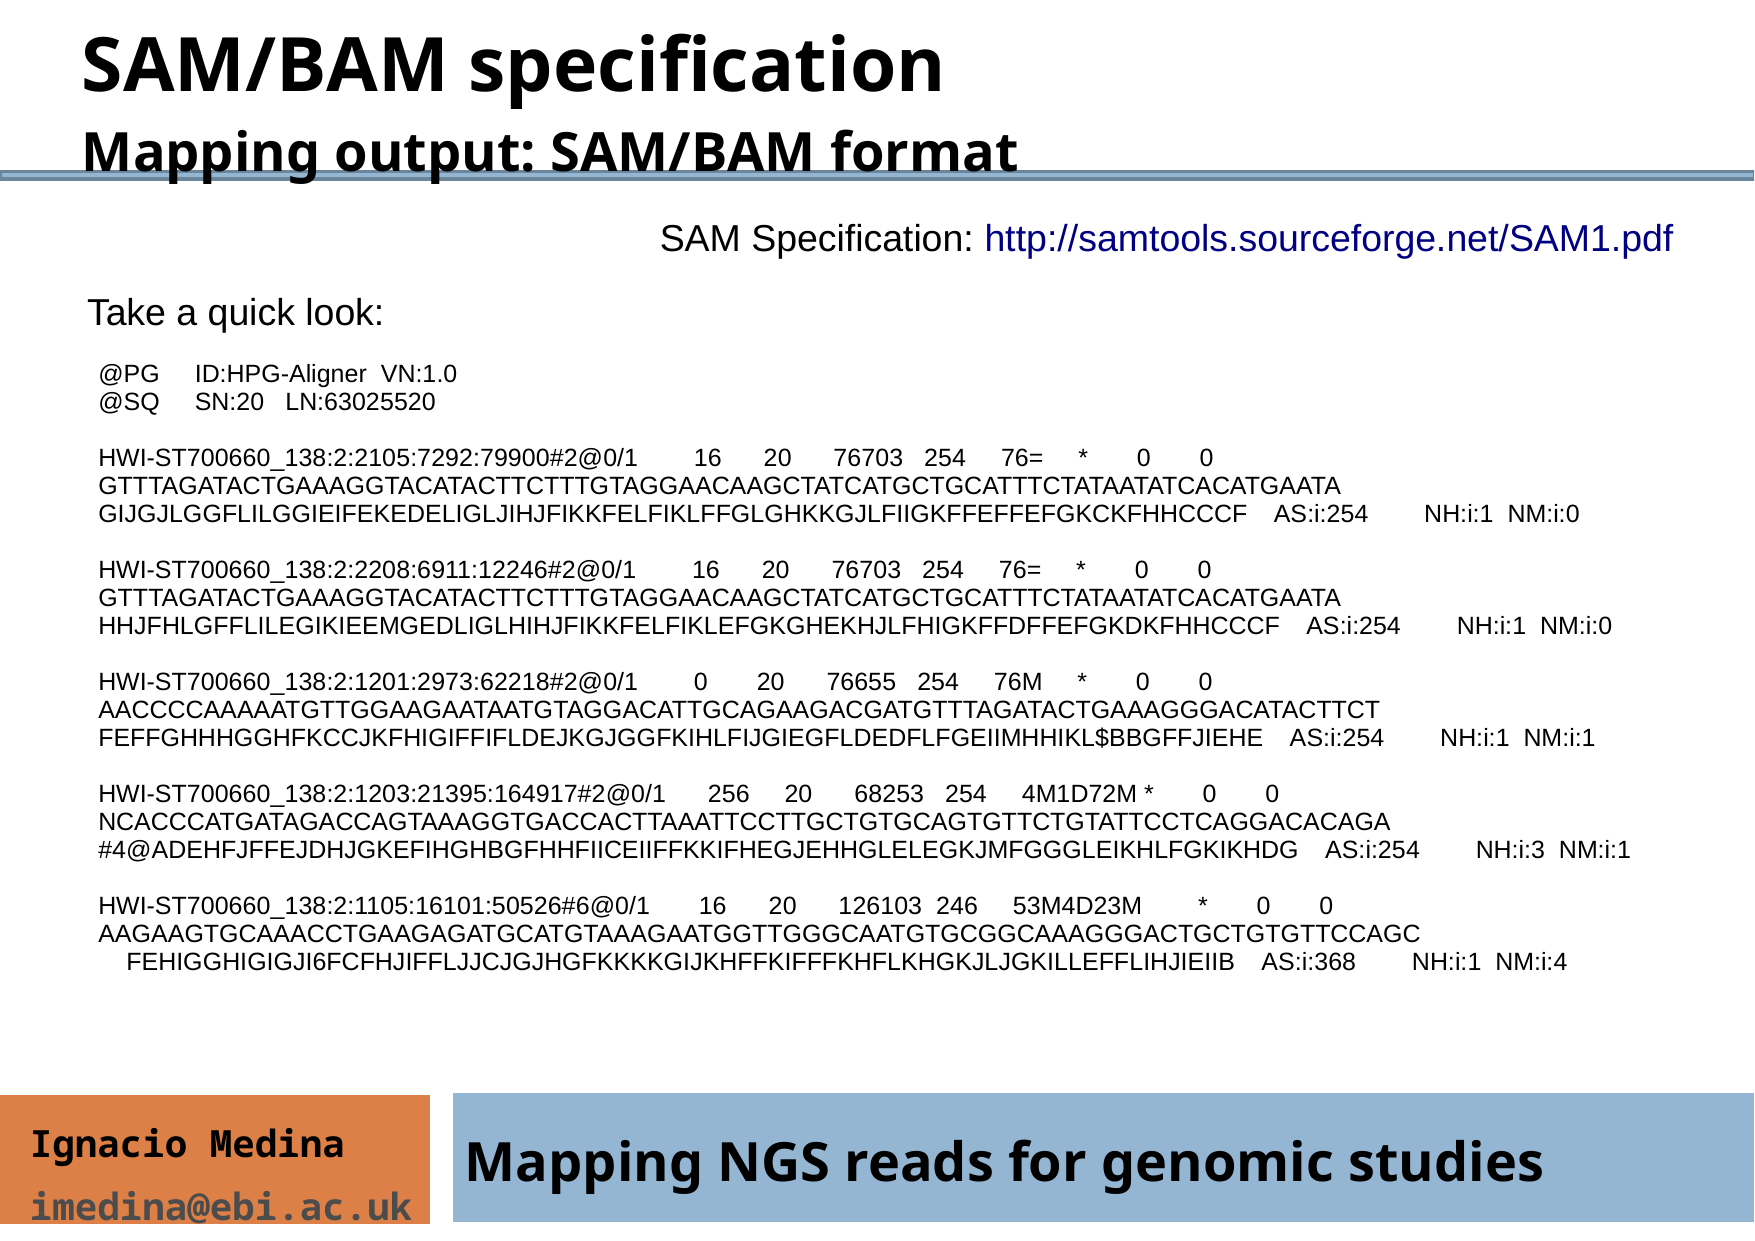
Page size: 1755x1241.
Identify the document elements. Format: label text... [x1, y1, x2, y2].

text_box [0, 171, 169, 179]
text_box [314, 171, 431, 179]
text_box @PG ID:HPG-Aligner VN:1.0 @SQ SN:20 LN:63025520 HWI-ST700660_138:2:2105:7292:79900#2@0/1 16 20 76703 254 76= * 0 0 GTTTAGATACTGAAAGGTACATACTTCTTTGTAGGAACAAGCTATCATGCTGCATTTCTATAATATCACATGAATA GIJGJLGGFLILGGIEIFEKEDELIGLJIHJFIKKFELFIKLFFGLGHKKGJLFIIGKFFEFFEFGKCKFHHCCCF AS:i:254 NH:i:1 NM:i:0 HWI-ST700660_138:2:2208:6911:12246#2@0/1 16 20 76703 254 76= * 0 0 GTTTAGATACTGAAAGGTACATACTTCTTTGTAGGAACAAGCTATCATGCTGCATTTCTATAATATCACATGAATA HHJFHLGFFLILEGIKIEEMGEDLIGLHIHJFIKKFELFIKLEFGKGHEKHJLFHIGKFFDFFEFGKDKFHHCCCF AS:i:254 NH:i:1 NM:i:0 HWI-ST700660_138:2:1201:2973:62218#2@0/1 0 20 76655 254 76M * 0 0 AACCCCAAAAATGTTGGAAGAATAATGTAGGACATTGCAGAAGACGATGTTTAGATACTGAAAGGGACATACTTCT FEFFGHHHGGHFKCCJKFHIGIFFIFLDEJKGJGGFKIHLFIJGIEGFLDEDFLFGEIIMHHIKL$BBGFFJIEHE AS:i:254 NH:i:1 NM:i:1 HWI-ST700660_138:2:1203:21395:164917#2@0/1 256 20 68253 254 4M1D72M * 0 0 NCACCCATGATAGACCAGTAAAGGTGACCACTTAAATTCCTTGCTGTGCAGTGTTCTGTATTCCTCAGGACACAGA #4@ADEHFJFFEJDHJGKEFIHGHBGFHHFIICEIIFFKKIFHEGJEHHGLELEGKJMFGGGLEIKHLFGKIKHDG AS:i:254 NH:i:3 NM:i:1 HWI-ST700660_138:2:1105:16101:50526#6@0/1 16 20 126103 246 53M4D23M * 0 0 AAGAAGTGCAAACCTGAAGAGATGCATGTAAAGAATGGTTGGGCAATGTGCGGCAAAGGGACTGCTGTGTTCCAGC FEHIGGHIGIGJI6FCFHJIFFLJJCJGJHGFKKKKGIJKHFFKIFFFKHFLKHGKJLJGKILLEFFLIHJIEIIB AS:i:368 NH:i:1 NM:i:4 [83, 352, 1689, 1012]
text_box SAM/BAM specification Mapping output: SAM/BAM format [67, 3, 1688, 169]
text_box Mapping NGS reads for genomic studies [450, 1116, 1726, 1195]
text_box Ignacio Medina imedina@ebi.ac.uk [15, 1110, 436, 1224]
text_box [177, 171, 203, 179]
text_box [211, 171, 308, 179]
text_box Take a quick look: [72, 284, 898, 341]
text_box [439, 171, 1754, 179]
text_box SAM Specification: http://samtools.sourceforge.net/SAM1.pdf [645, 210, 1726, 267]
